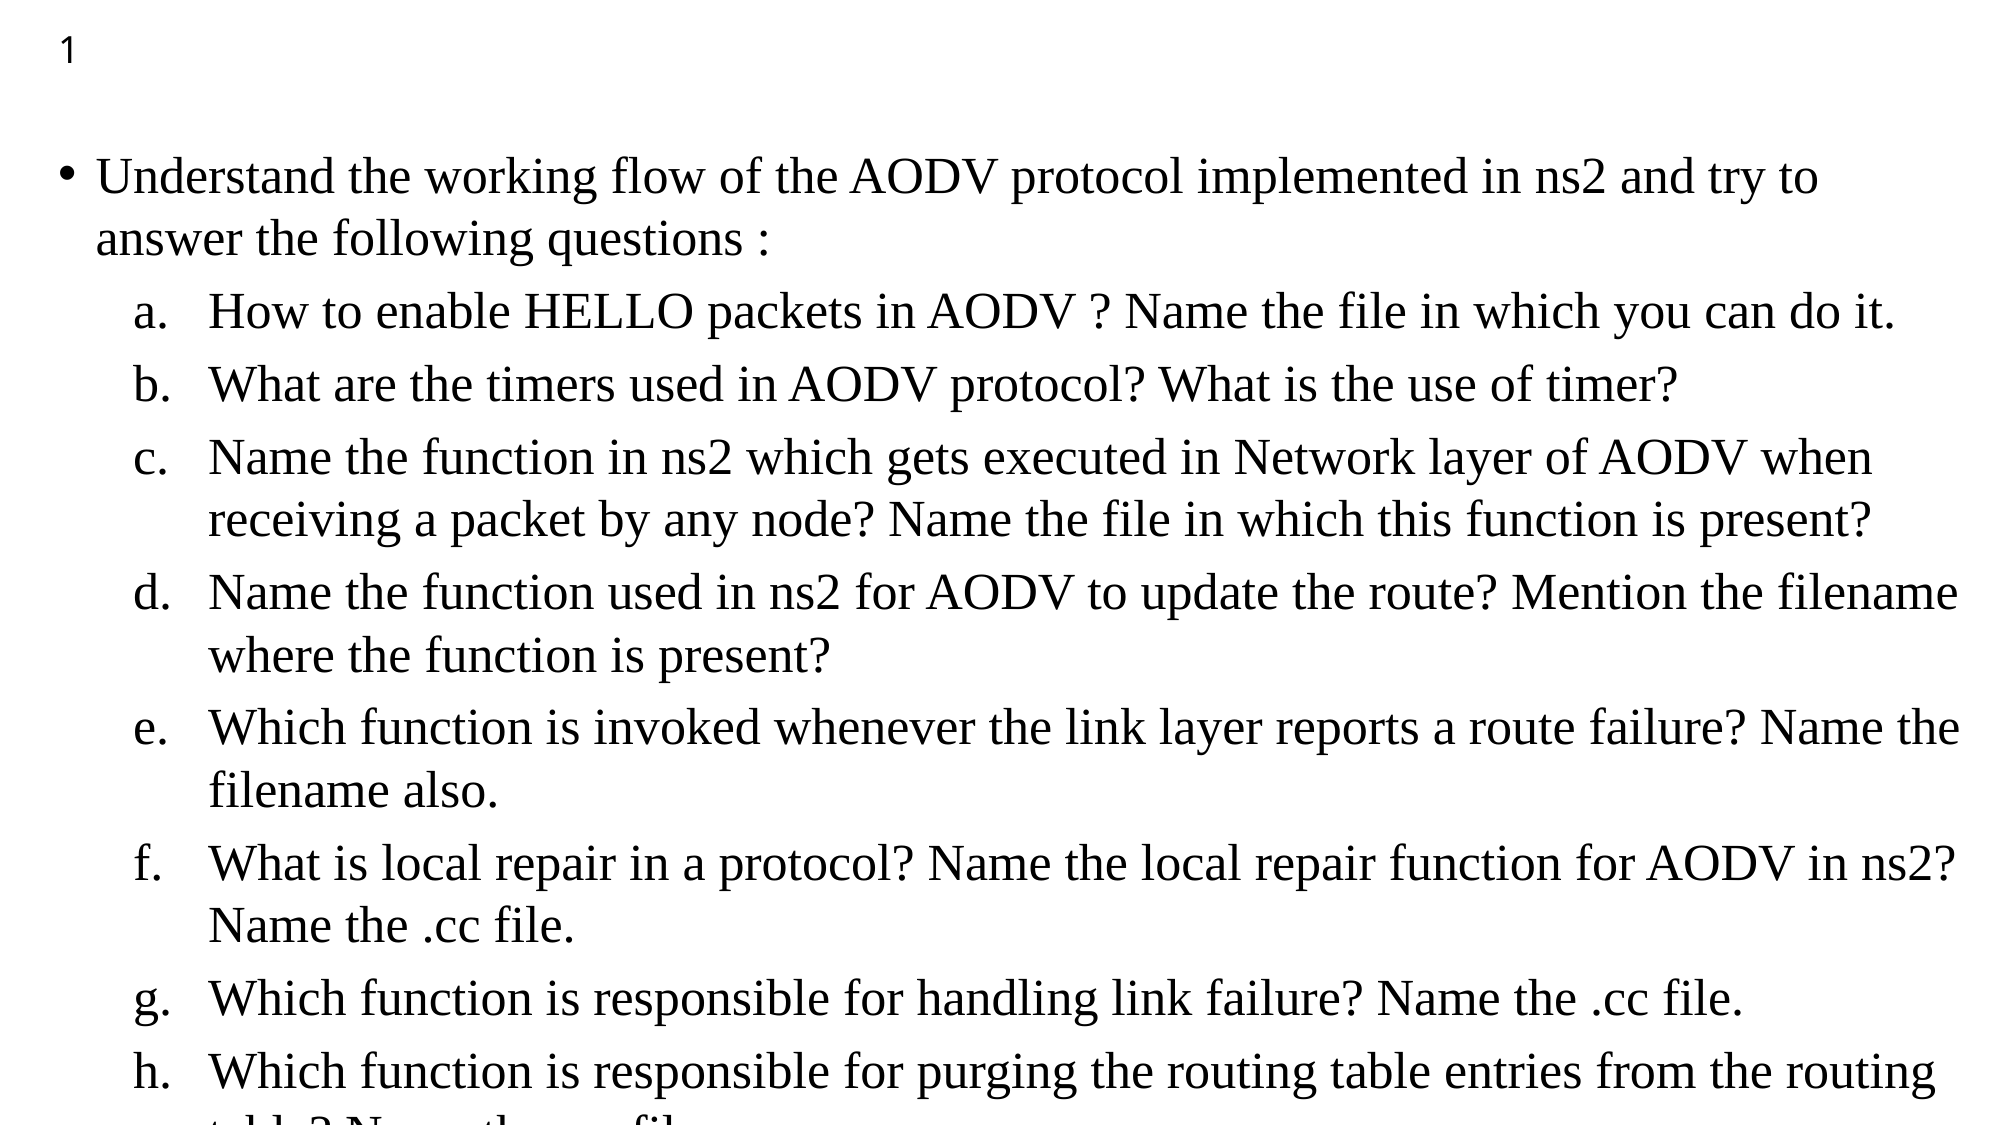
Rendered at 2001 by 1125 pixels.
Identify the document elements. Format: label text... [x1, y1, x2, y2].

title 1 [43, 23, 1769, 80]
list Understand the working flow of the AODV protocol implemented in ns2 and try to answer the following questions : How to enable HELLO packets in AODV ? Name the file in which you can do it. What are the timers used in AODV protocol? What is the use of timer? Name the function in ns2 which gets executed in Network layer of AODV when receiving a packet by any node? Name the file in which this function is present? Name the function used in ns2 for AODV to update the route? Mention the filename where the function is present? Which function is invoked whenever the link layer reports a route failure? Name the filename also. What is local repair in a protocol? Name the local repair function for AODV in ns2? Name the .cc file. Which function is responsible for handling link failure? Name the .cc file. Which function is responsible for purging the routing table entries from the routing table? Name the .cc file. [43, 133, 1980, 1082]
